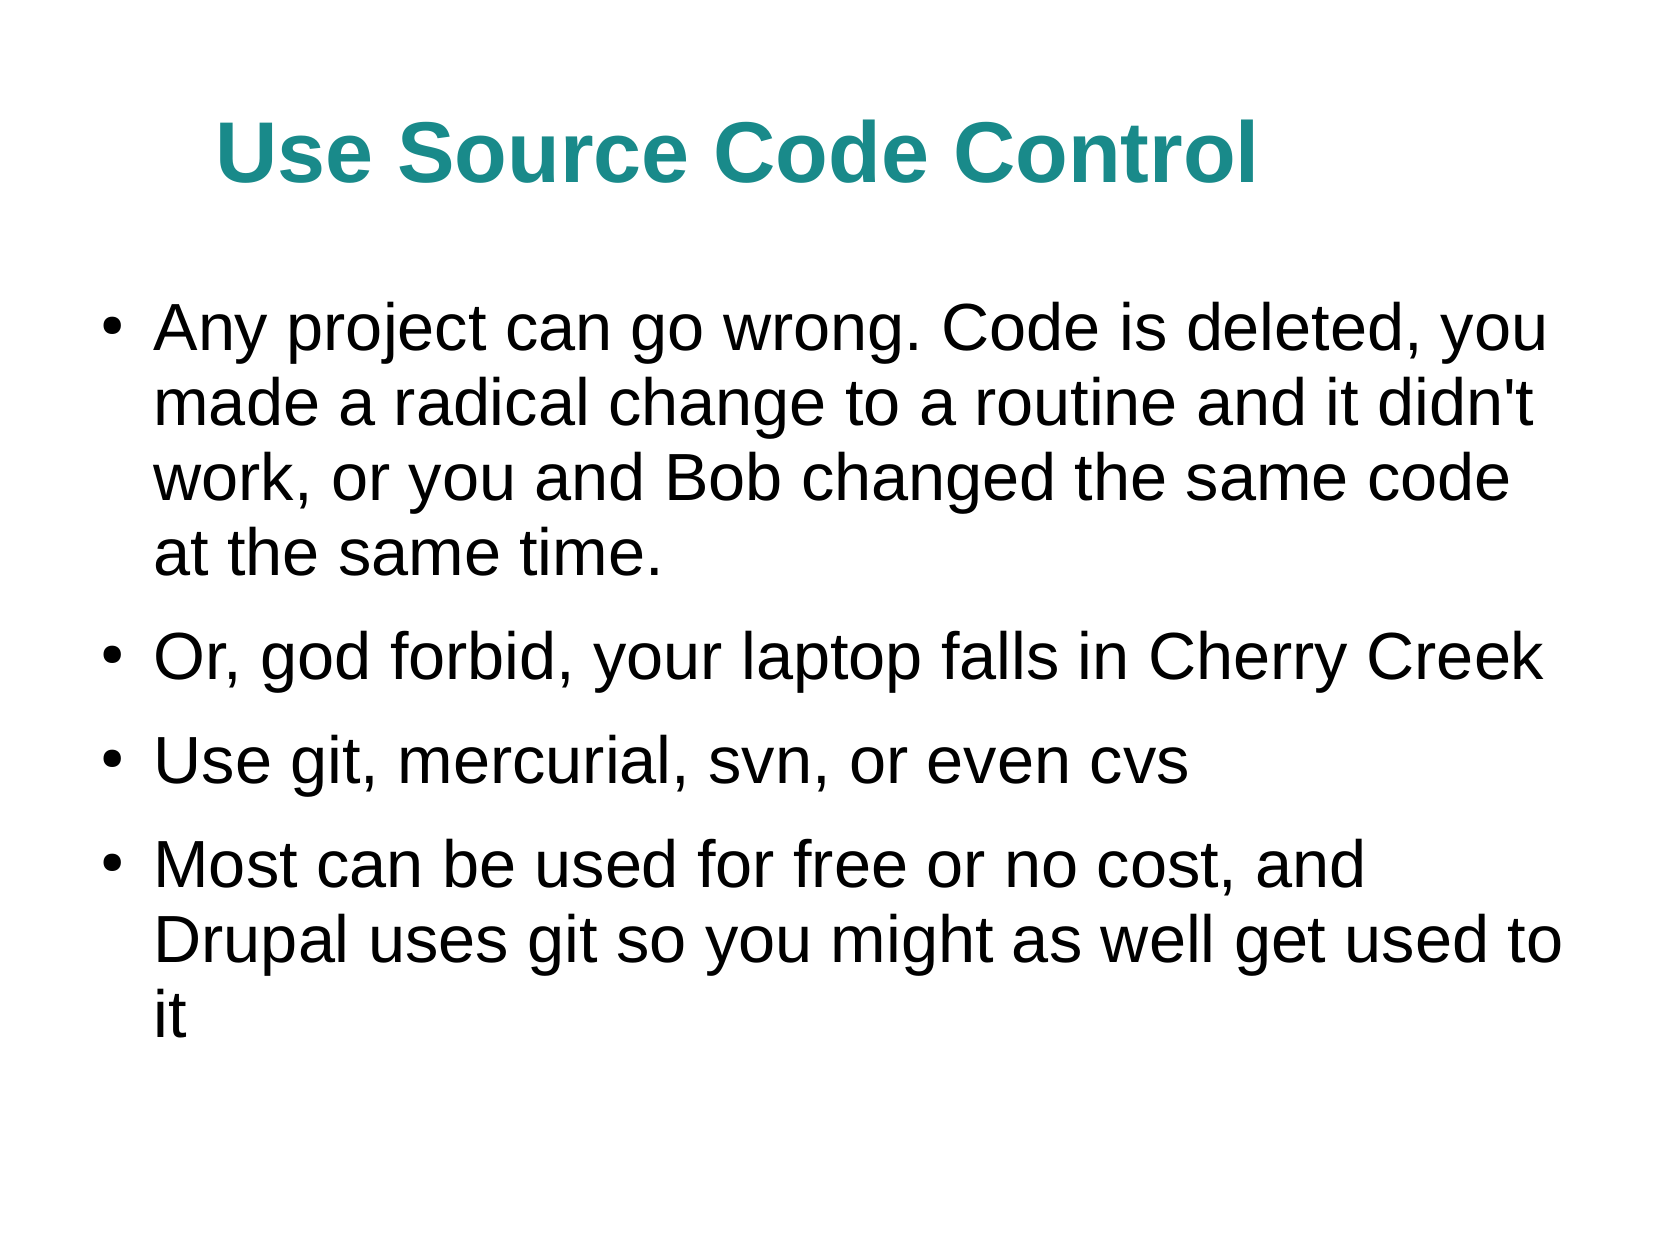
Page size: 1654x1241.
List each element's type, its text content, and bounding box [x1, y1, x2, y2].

title Use Source Code Control [58, 49, 1417, 257]
list Any project can go wrong. Code is deleted, you made a radical change to a routine and it didn't work, or you and Bob changed the same code at the same time. Or, god forbid, your laptop falls in Cherry Creek Use git, mercurial, svn, or even cvs Most can be used for free or no cost, and Drupal uses git so you might as well get used to it [82, 290, 1571, 1109]
